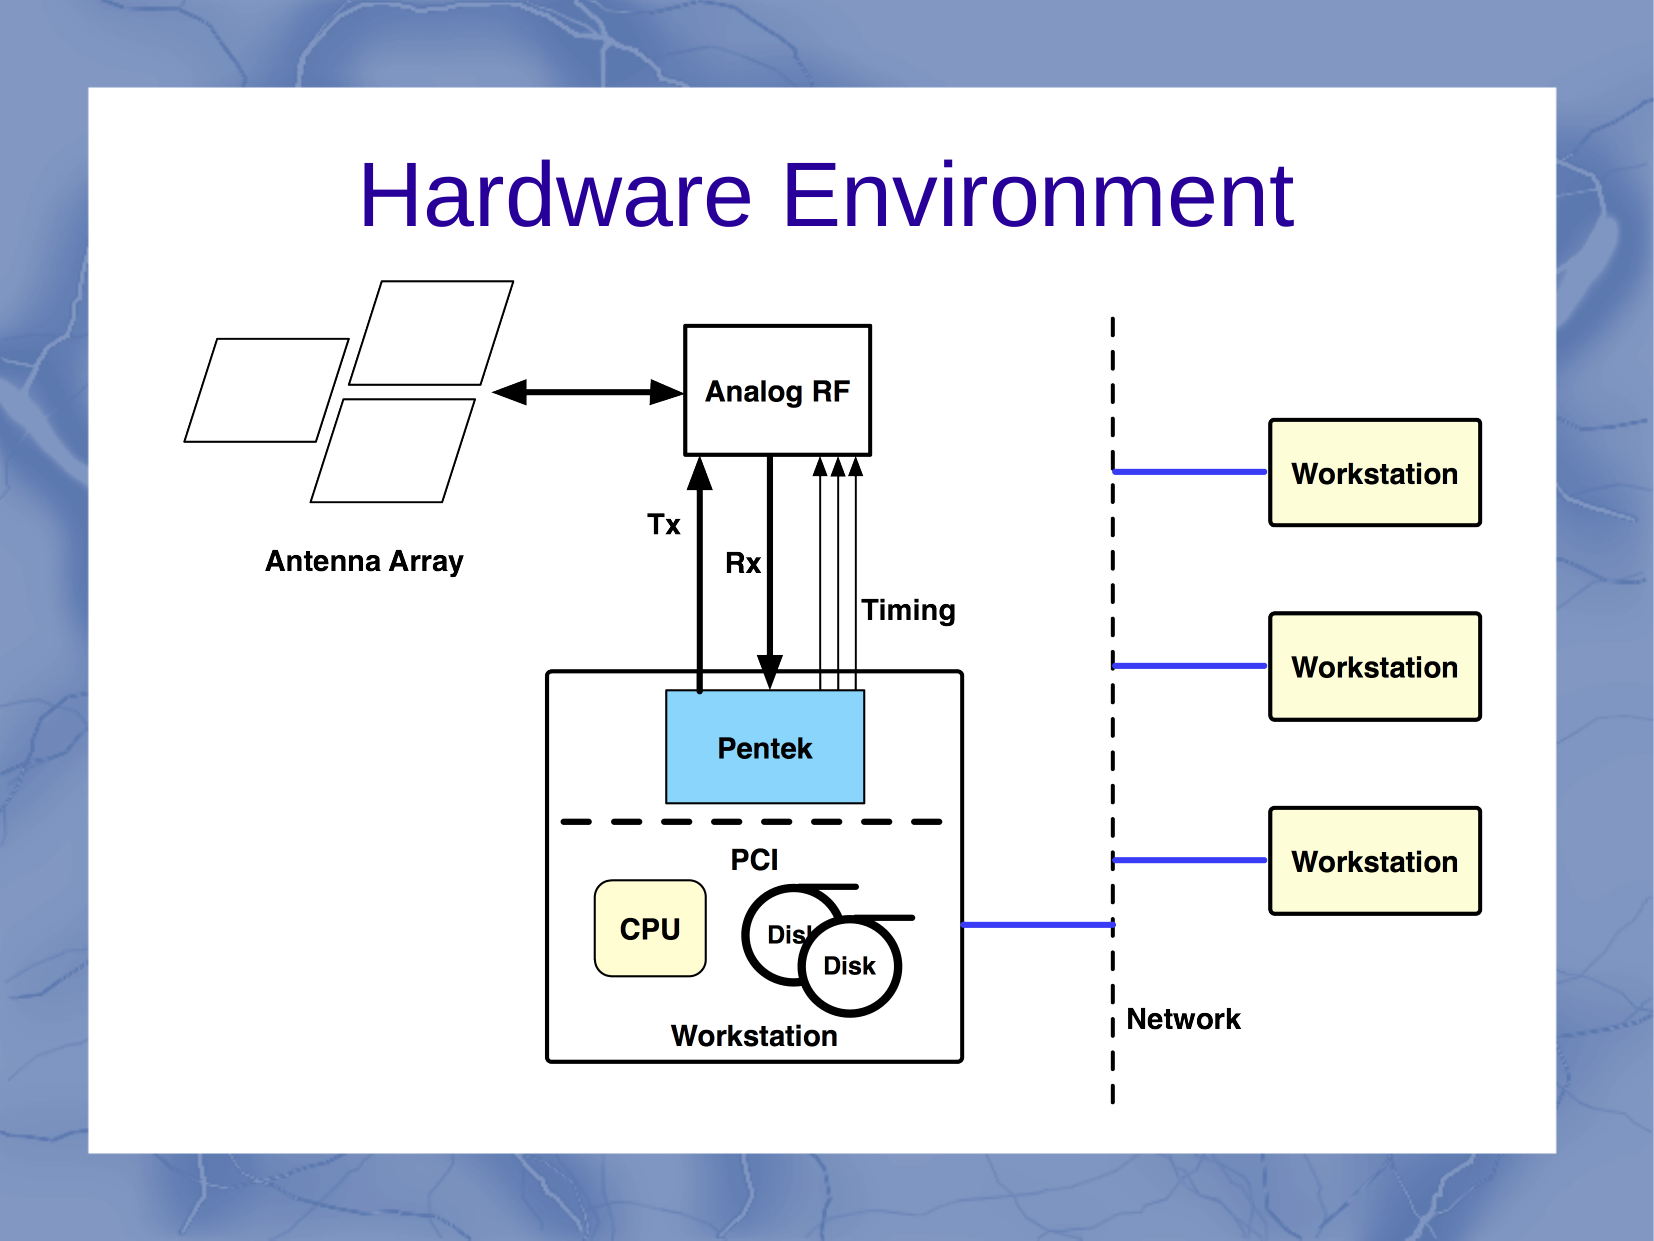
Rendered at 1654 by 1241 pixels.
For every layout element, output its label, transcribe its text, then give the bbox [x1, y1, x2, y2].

picture [0, 0, 1654, 1241]
title Hardware Environment [118, 90, 1536, 298]
